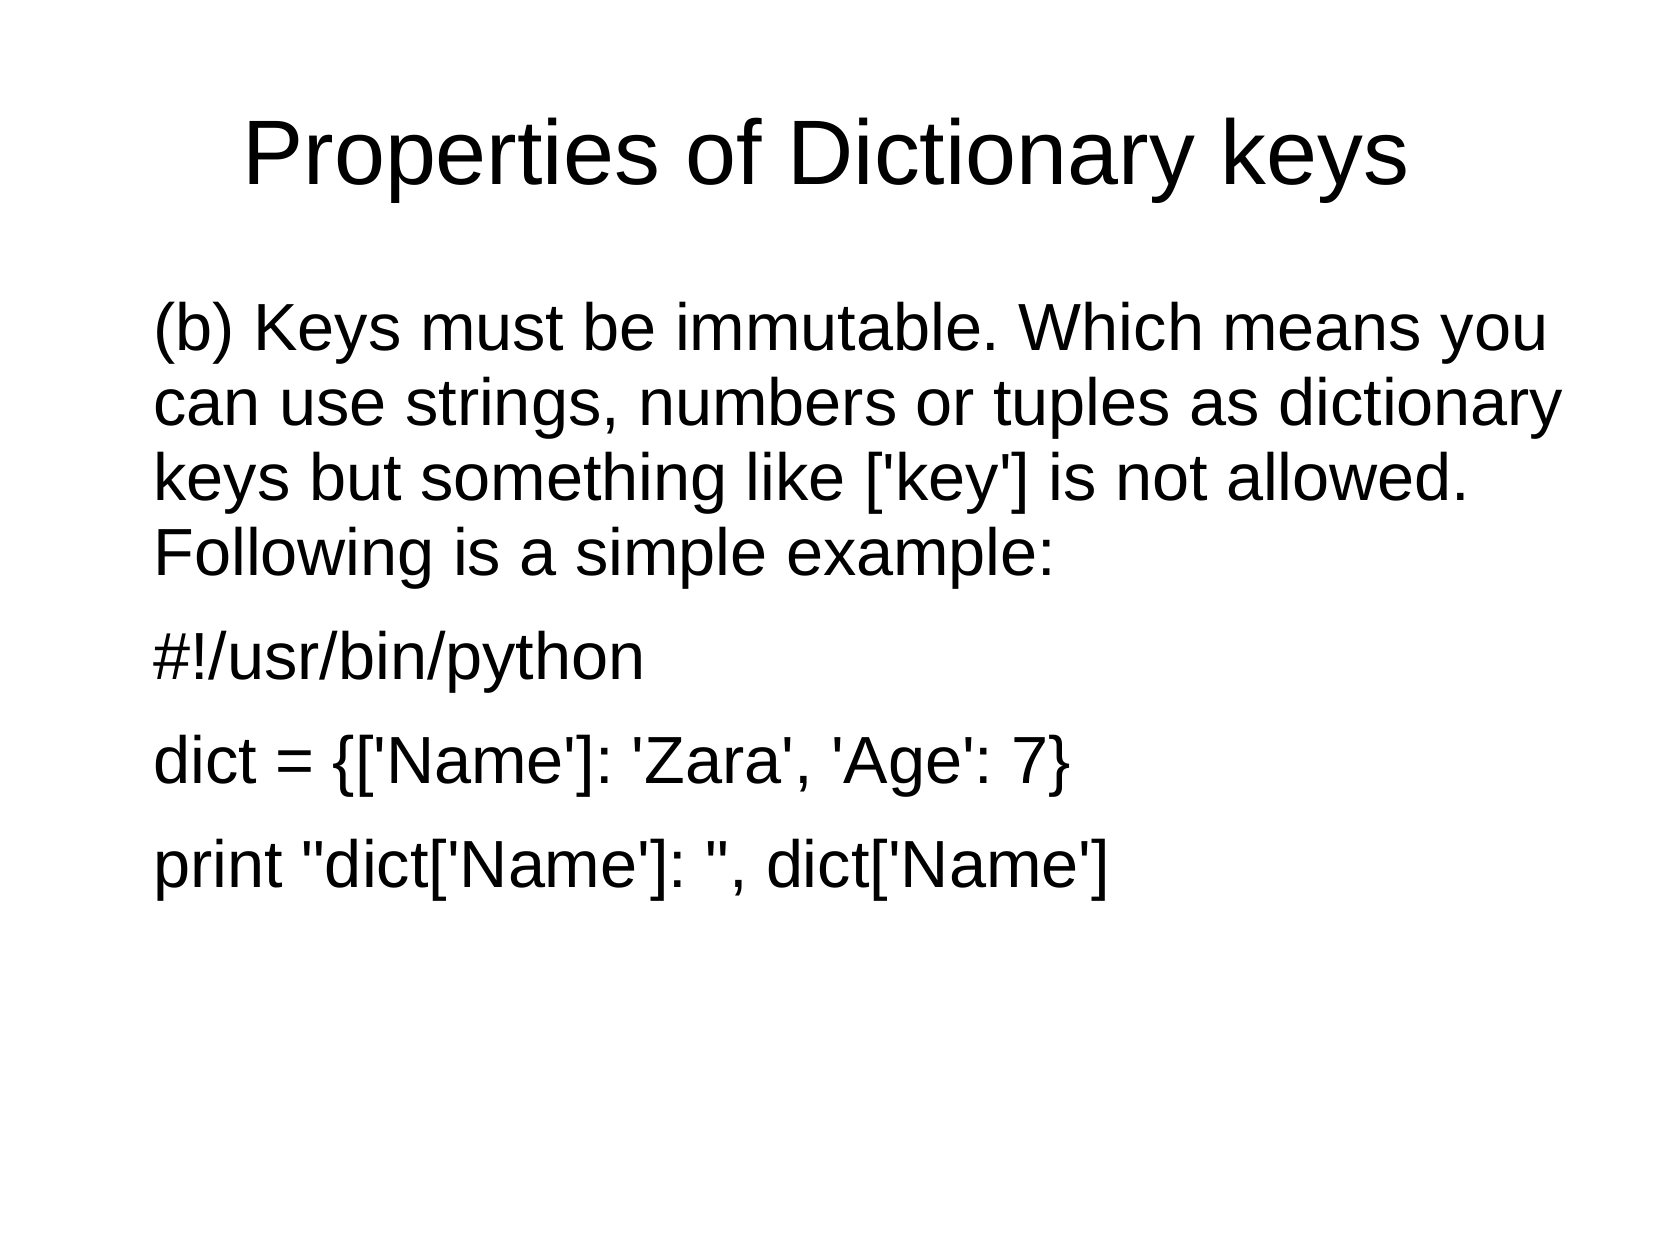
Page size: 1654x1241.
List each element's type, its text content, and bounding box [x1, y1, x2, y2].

list (b) Keys must be immutable. Which means you can use strings, numbers or tuples as dictionary keys but something like ['key'] is not allowed. Following is a simple example: #!/usr/bin/python dict = {['Name']: 'Zara', 'Age': 7} print "dict['Name']: ", dict['Name'] [82, 290, 1571, 1010]
title Properties of Dictionary keys [82, 49, 1571, 257]
